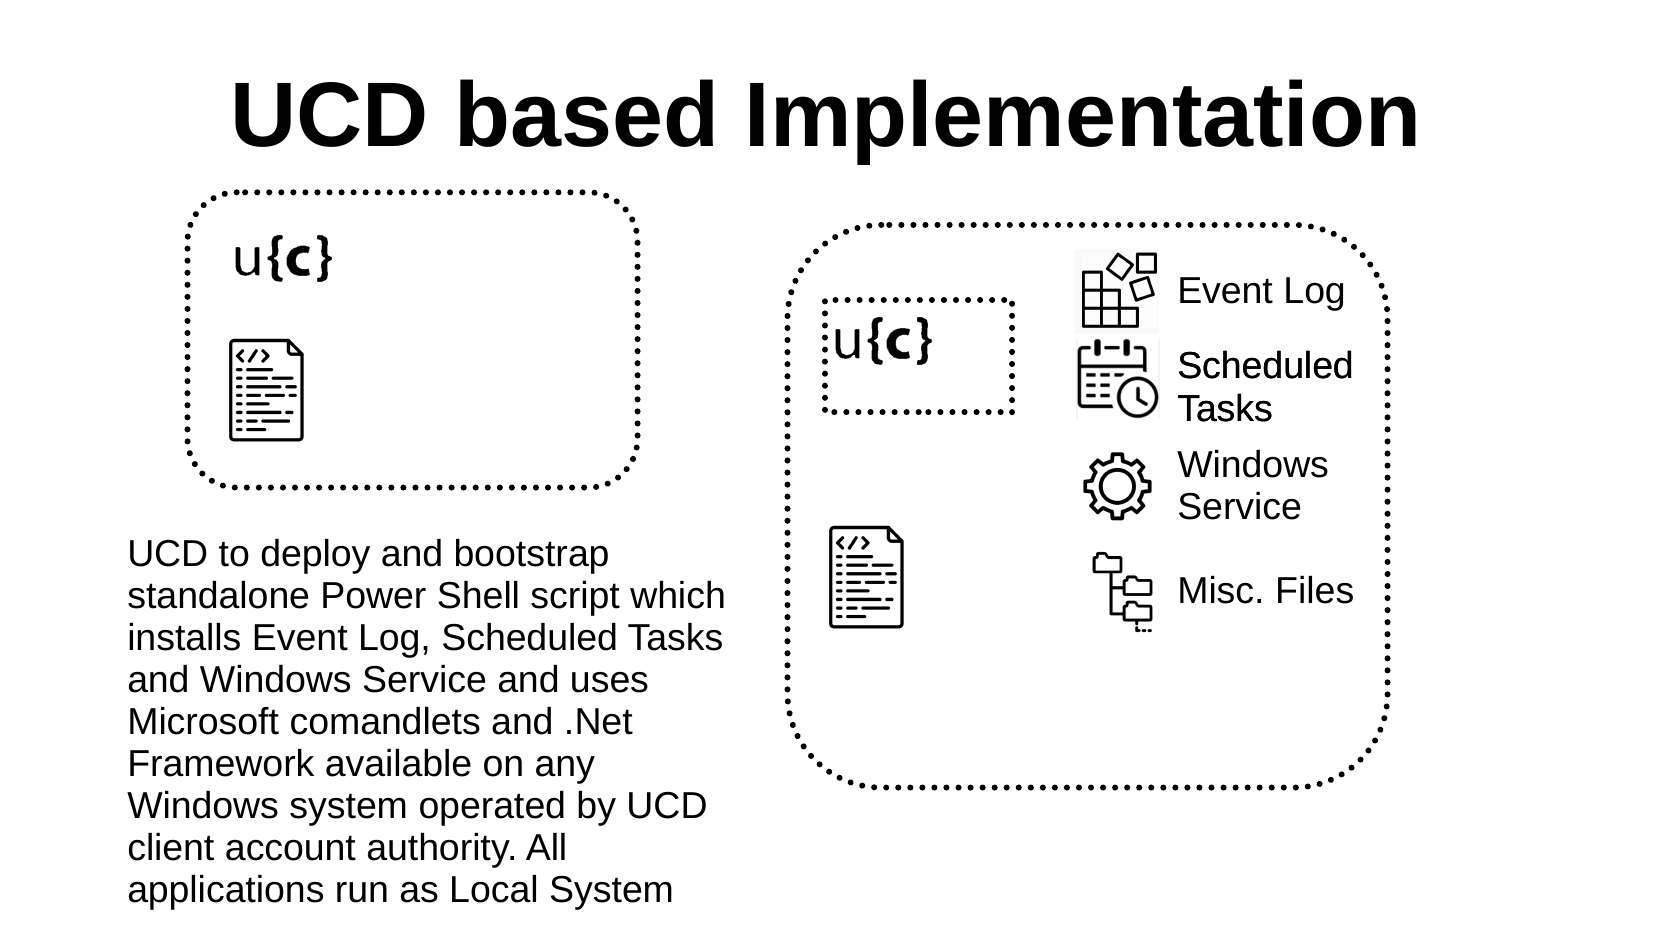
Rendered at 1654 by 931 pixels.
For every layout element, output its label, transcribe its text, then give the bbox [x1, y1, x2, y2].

picture [1075, 249, 1159, 334]
text_box Event Log [1162, 262, 1388, 337]
picture [1076, 337, 1160, 419]
picture [825, 524, 908, 634]
text_box Misc. Files [1162, 562, 1388, 638]
text_box Scheduled Tasks [1162, 337, 1388, 436]
text_box [787, 224, 1388, 788]
title UCD based Implementation [82, 37, 1571, 193]
text_box UCD to deploy and bootstrap standalone Power Shell script which installs Event Log, Scheduled Tasks and Windows Service and uses Microsoft comandlets and .Net Framework available on any Windows system operated by UCD client account authority. All applications run as Local System [112, 525, 751, 918]
text_box Windows Service [1162, 436, 1388, 536]
picture [225, 337, 308, 446]
picture [1083, 450, 1153, 521]
picture [225, 217, 338, 301]
text_box [187, 192, 638, 488]
picture [1079, 549, 1163, 638]
picture [825, 299, 938, 383]
